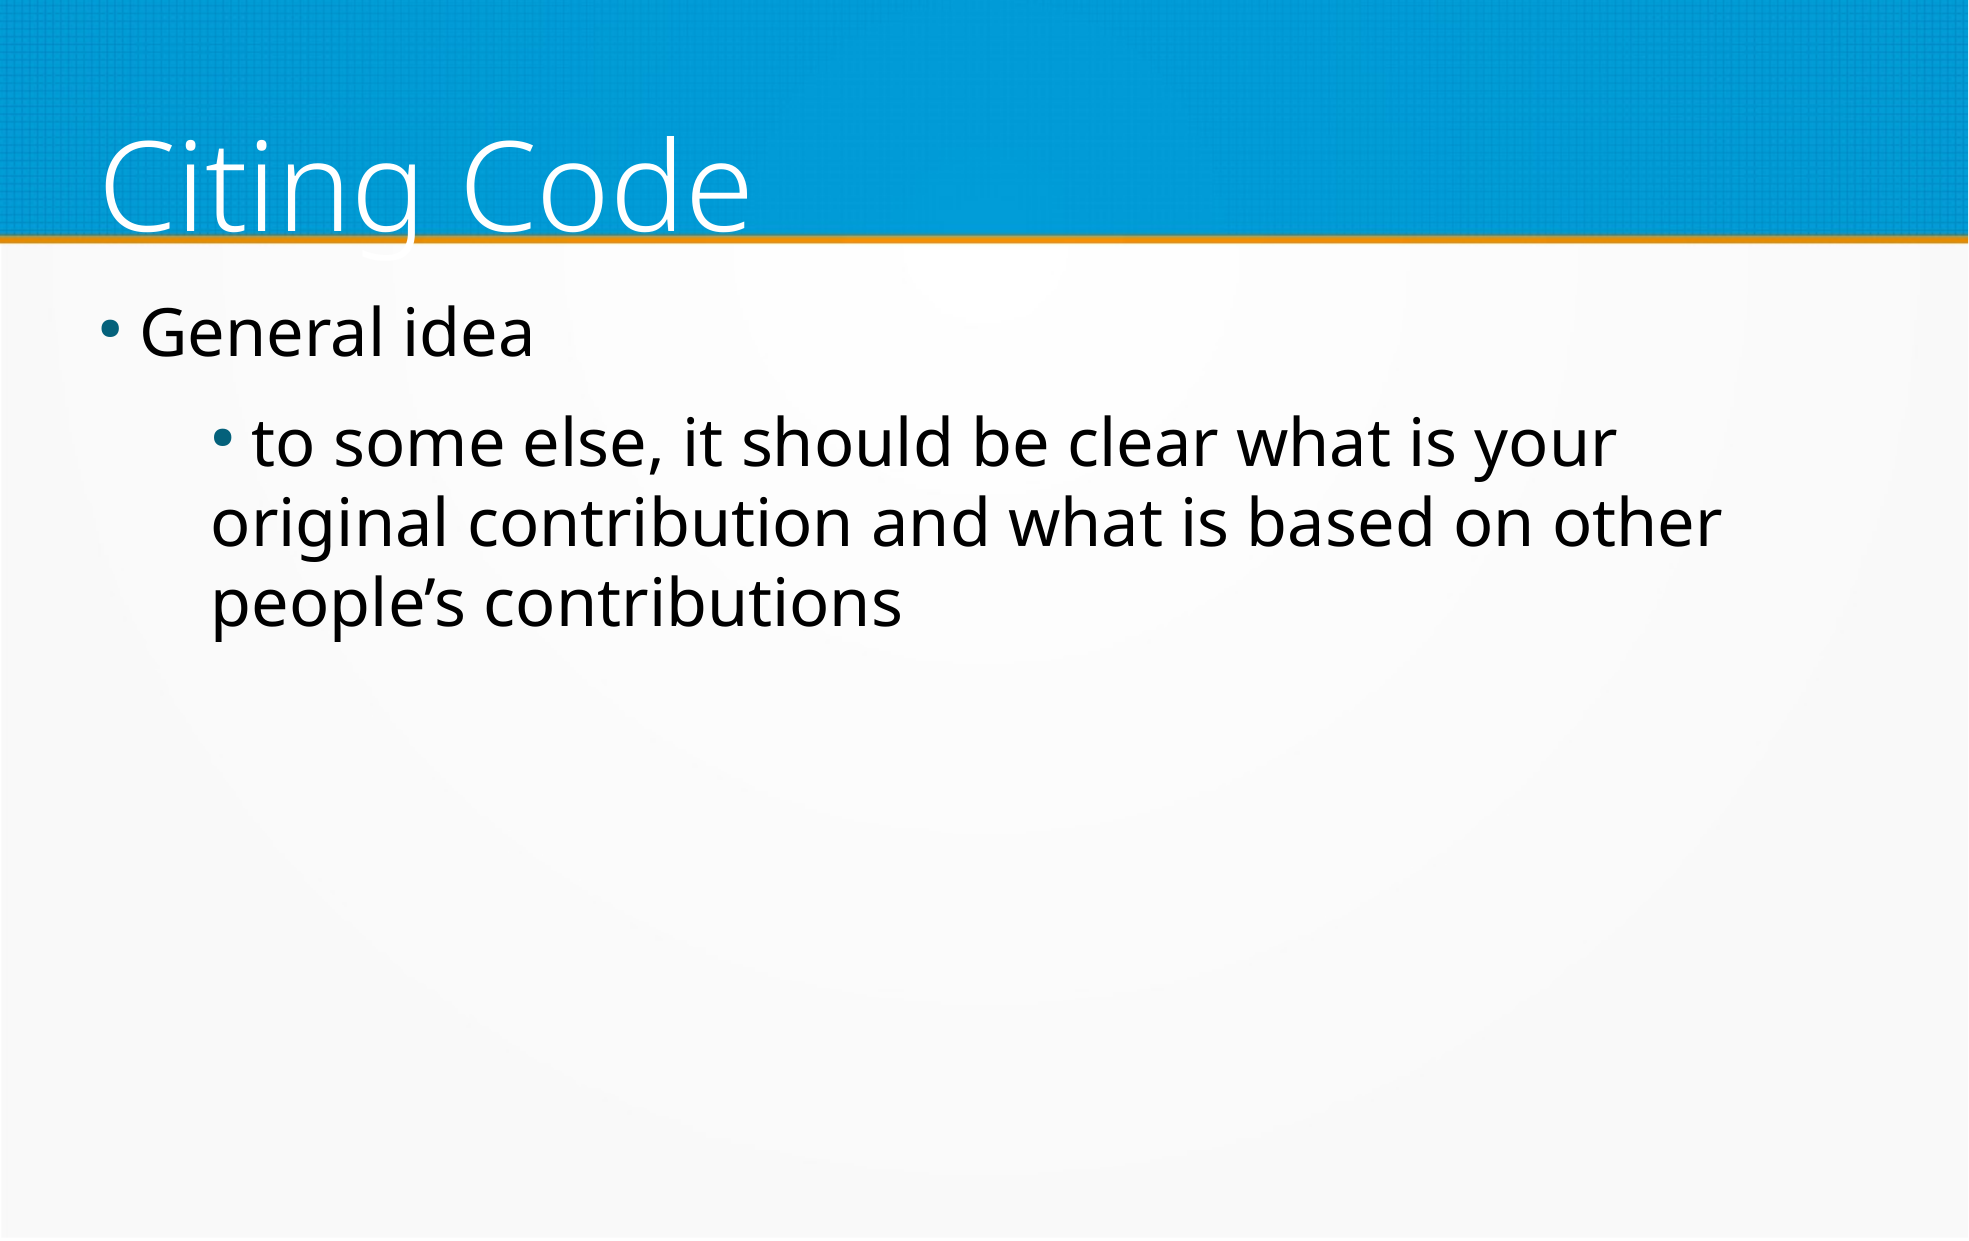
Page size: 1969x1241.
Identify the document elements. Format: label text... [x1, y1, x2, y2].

title Citing Code [98, 49, 1870, 257]
list General idea to some else, it should be clear what is your original contribution and what is based on other people’s contributions [98, 290, 1870, 1156]
picture [0, 233, 1969, 1241]
